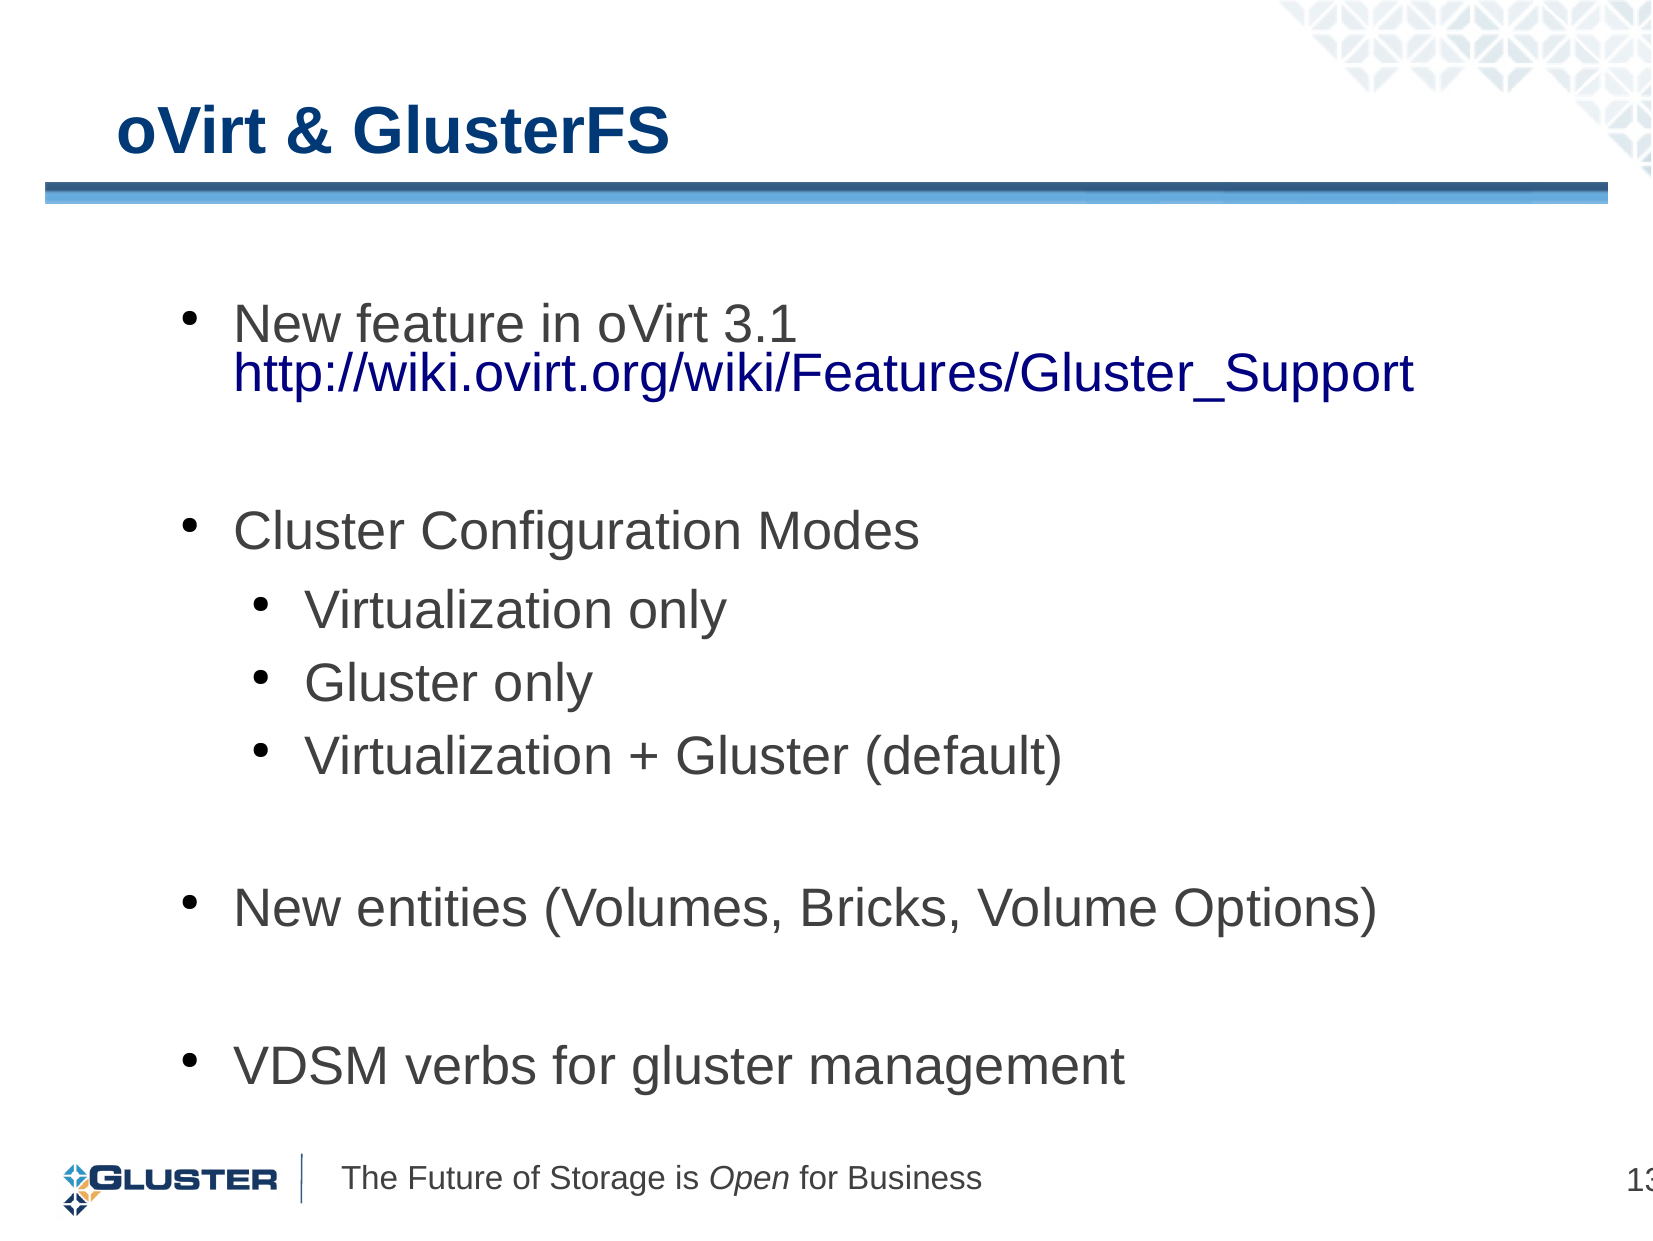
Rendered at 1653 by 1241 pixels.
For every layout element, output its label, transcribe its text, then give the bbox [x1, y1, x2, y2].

list New feature in oVirt 3.1 http://wiki.ovirt.org/wiki/Features/Gluster_Support Cluster Configuration Modes Virtualization only Gluster only Virtualization + Gluster (default) New entities (Volumes, Bricks, Volume Options) VDSM verbs for gluster management [147, 295, 1447, 1123]
picture [45, 182, 101, 204]
title oVirt & GlusterFS [101, 45, 1527, 208]
picture [38, 1145, 292, 1237]
picture [1265, 0, 1652, 204]
